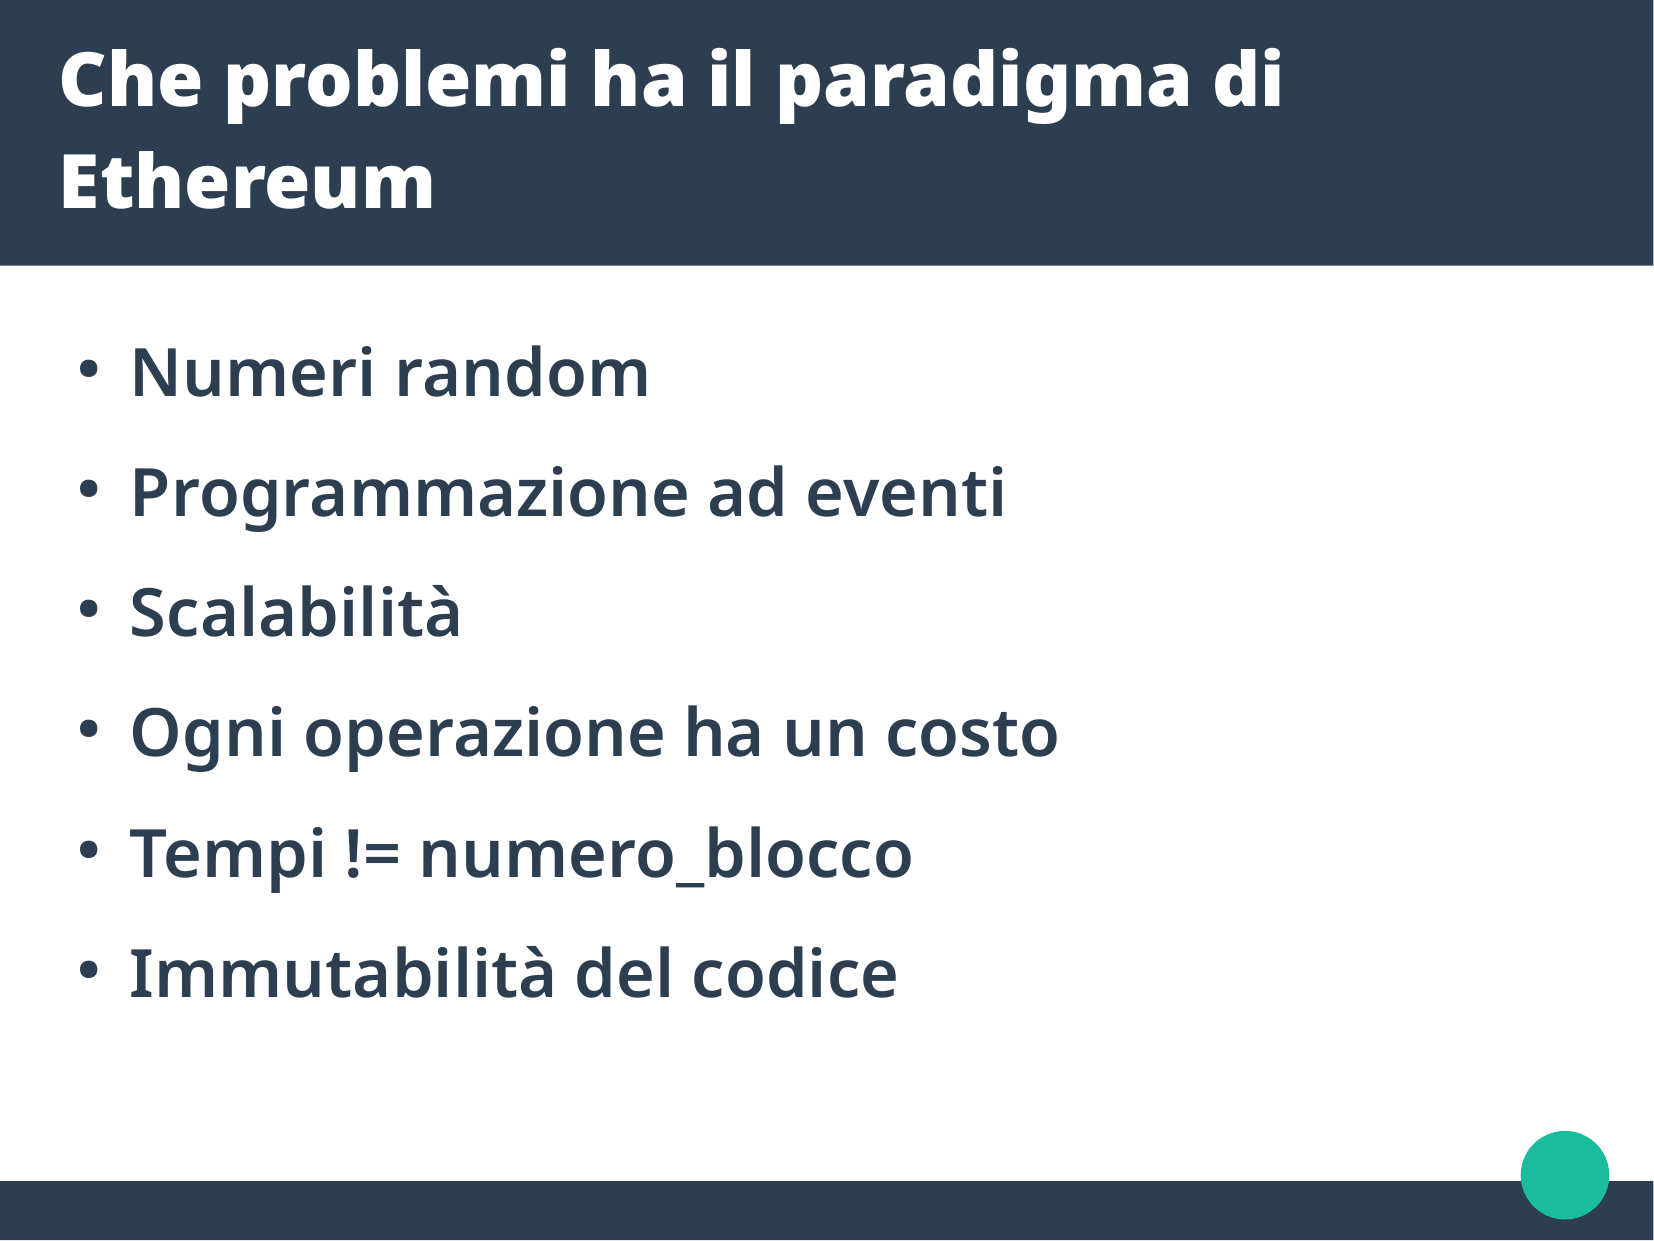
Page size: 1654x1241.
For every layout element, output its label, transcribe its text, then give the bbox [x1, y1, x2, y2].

title Che problemi ha il paradigma di Ethereum [59, 40, 1595, 216]
list Numeri random Programmazione ad eventi Scalabilità Ogni operazione ha un costo Tempi != numero_blocco Immutabilità del codice [59, 324, 1595, 1152]
